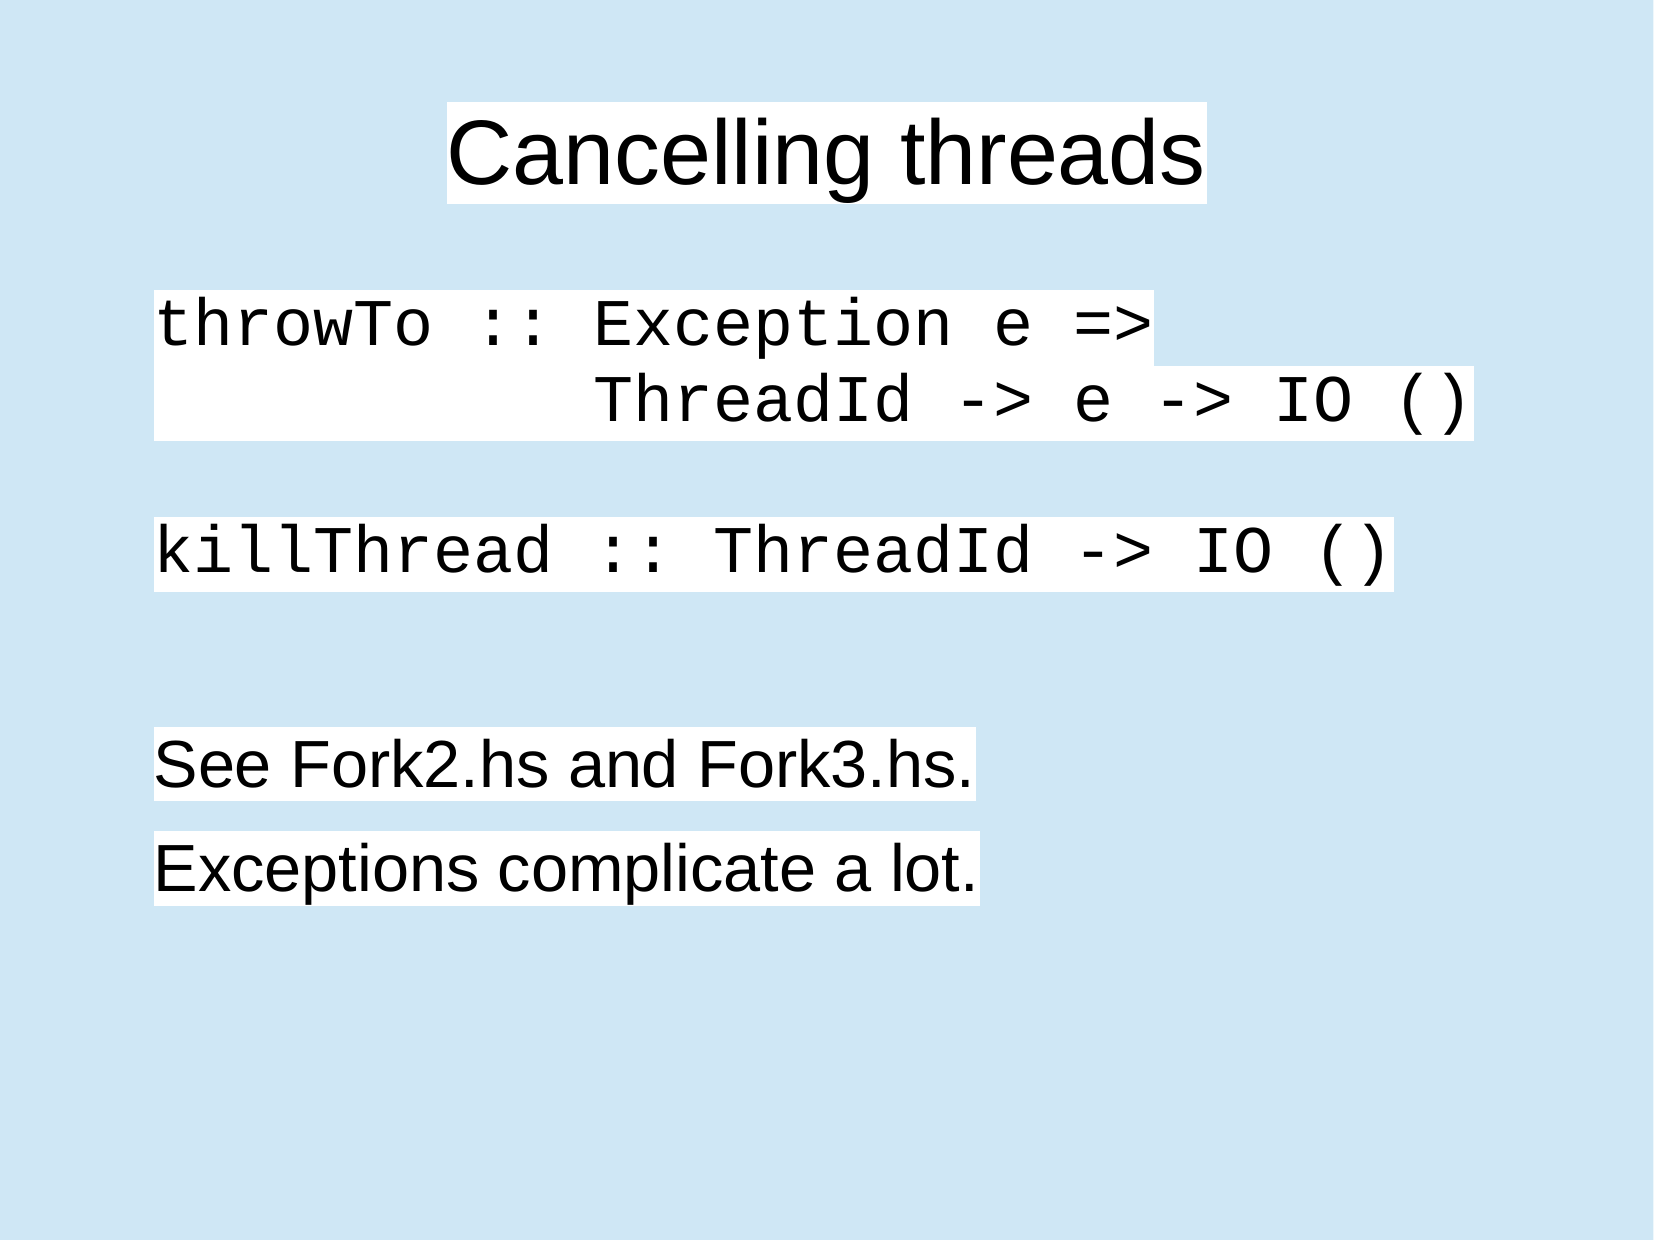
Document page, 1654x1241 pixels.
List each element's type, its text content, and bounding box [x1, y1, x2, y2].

list throwTo :: Exception e => ThreadId -> e -> IO () killThread :: ThreadId -> IO () See Fork2.hs and Fork3.hs. Exceptions complicate a lot. [82, 290, 1571, 1010]
title Cancelling threads [82, 49, 1571, 257]
